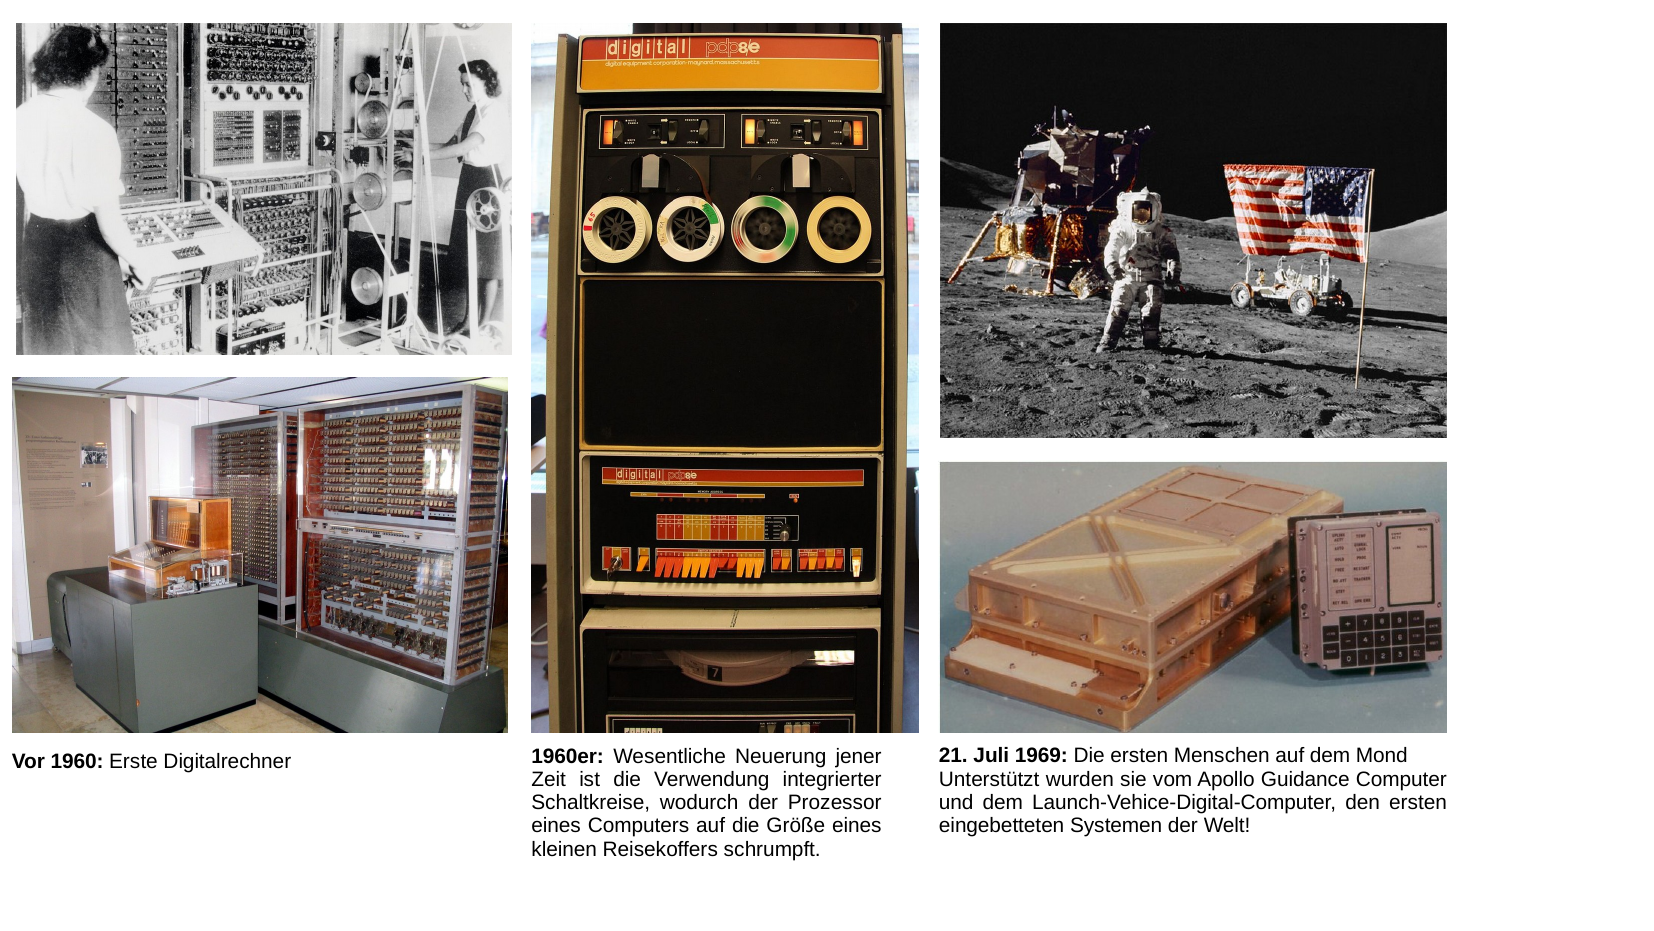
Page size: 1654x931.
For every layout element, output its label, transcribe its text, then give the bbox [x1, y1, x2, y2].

text_box 1960er: Wesentliche Neuerung jener Zeit ist die Verwendung integrierter Schaltkreise, wodurch der Prozessor eines Computers auf die Größe eines kleinen Reisekoffers schrumpft. [531, 744, 910, 815]
picture [16, 23, 512, 355]
picture [531, 23, 919, 733]
text_box 21. Juli 1969: Die ersten Menschen auf dem Mond Unterstützt wurden sie vom Apollo Guidance Computer und dem Launch-Vehice-Digital-Computer, den ersten eingebetteten Systemen der Welt! [938, 744, 1447, 867]
picture [12, 377, 508, 733]
picture [940, 23, 1447, 438]
picture [938, 460, 1447, 733]
text_box Vor 1960: Erste Digitalrechner [11, 750, 292, 774]
